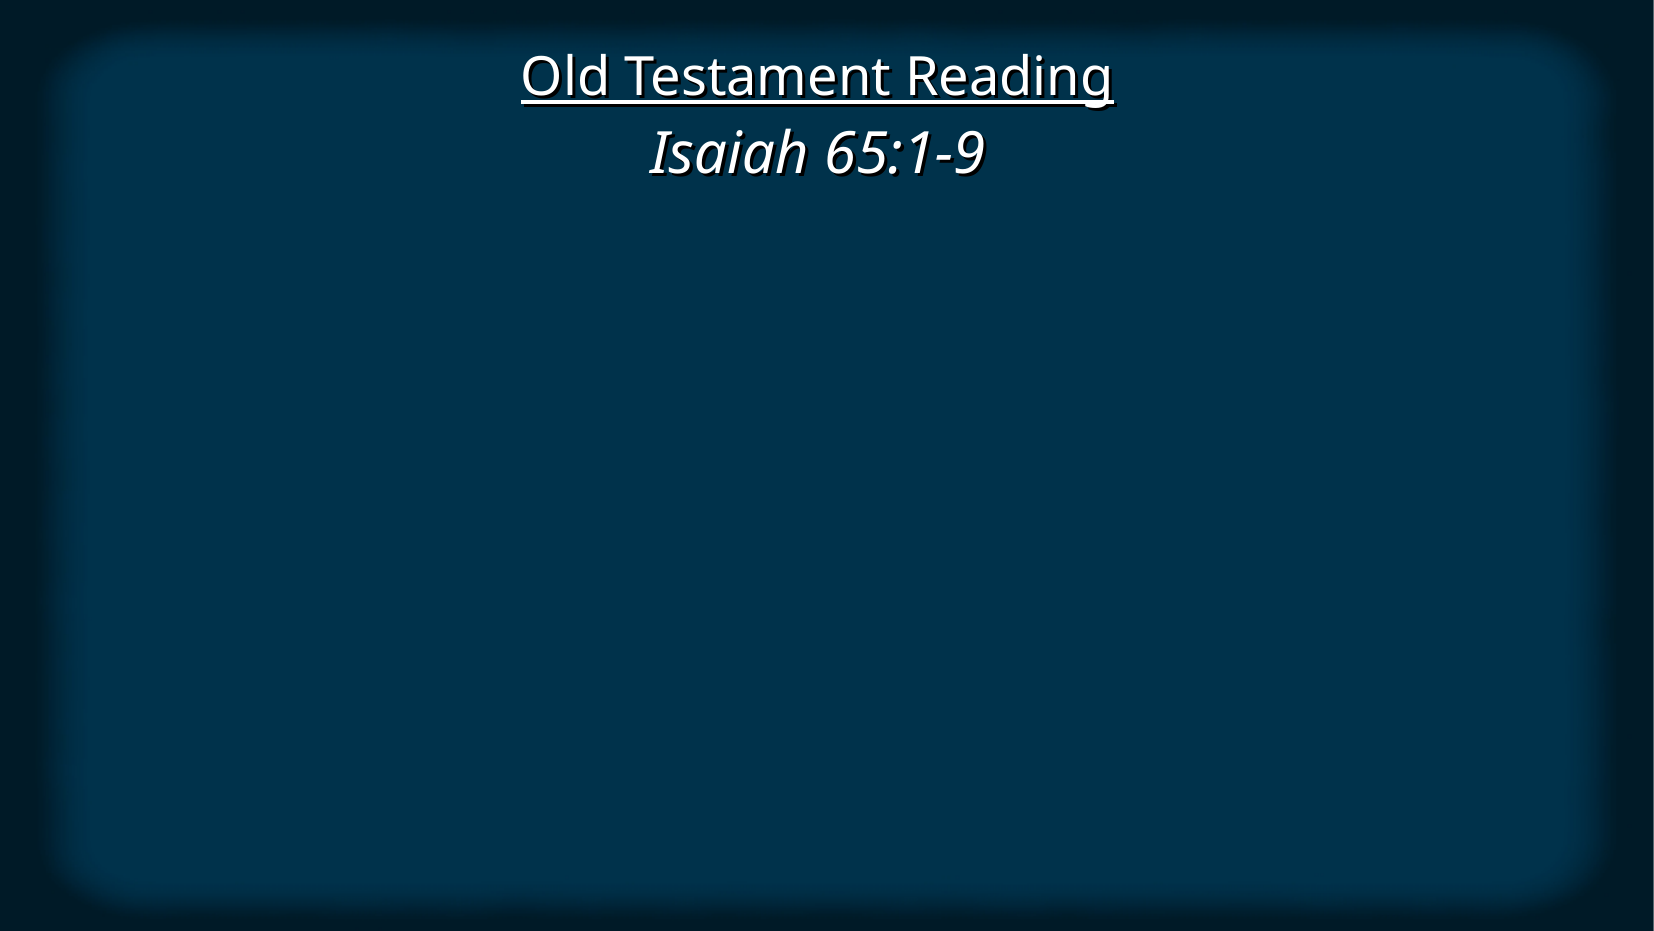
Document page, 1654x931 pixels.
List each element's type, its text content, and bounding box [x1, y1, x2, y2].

picture [0, 0, 1654, 931]
text_box Old Testament Reading Isaiah 65:1-9 [90, 30, 1546, 194]
